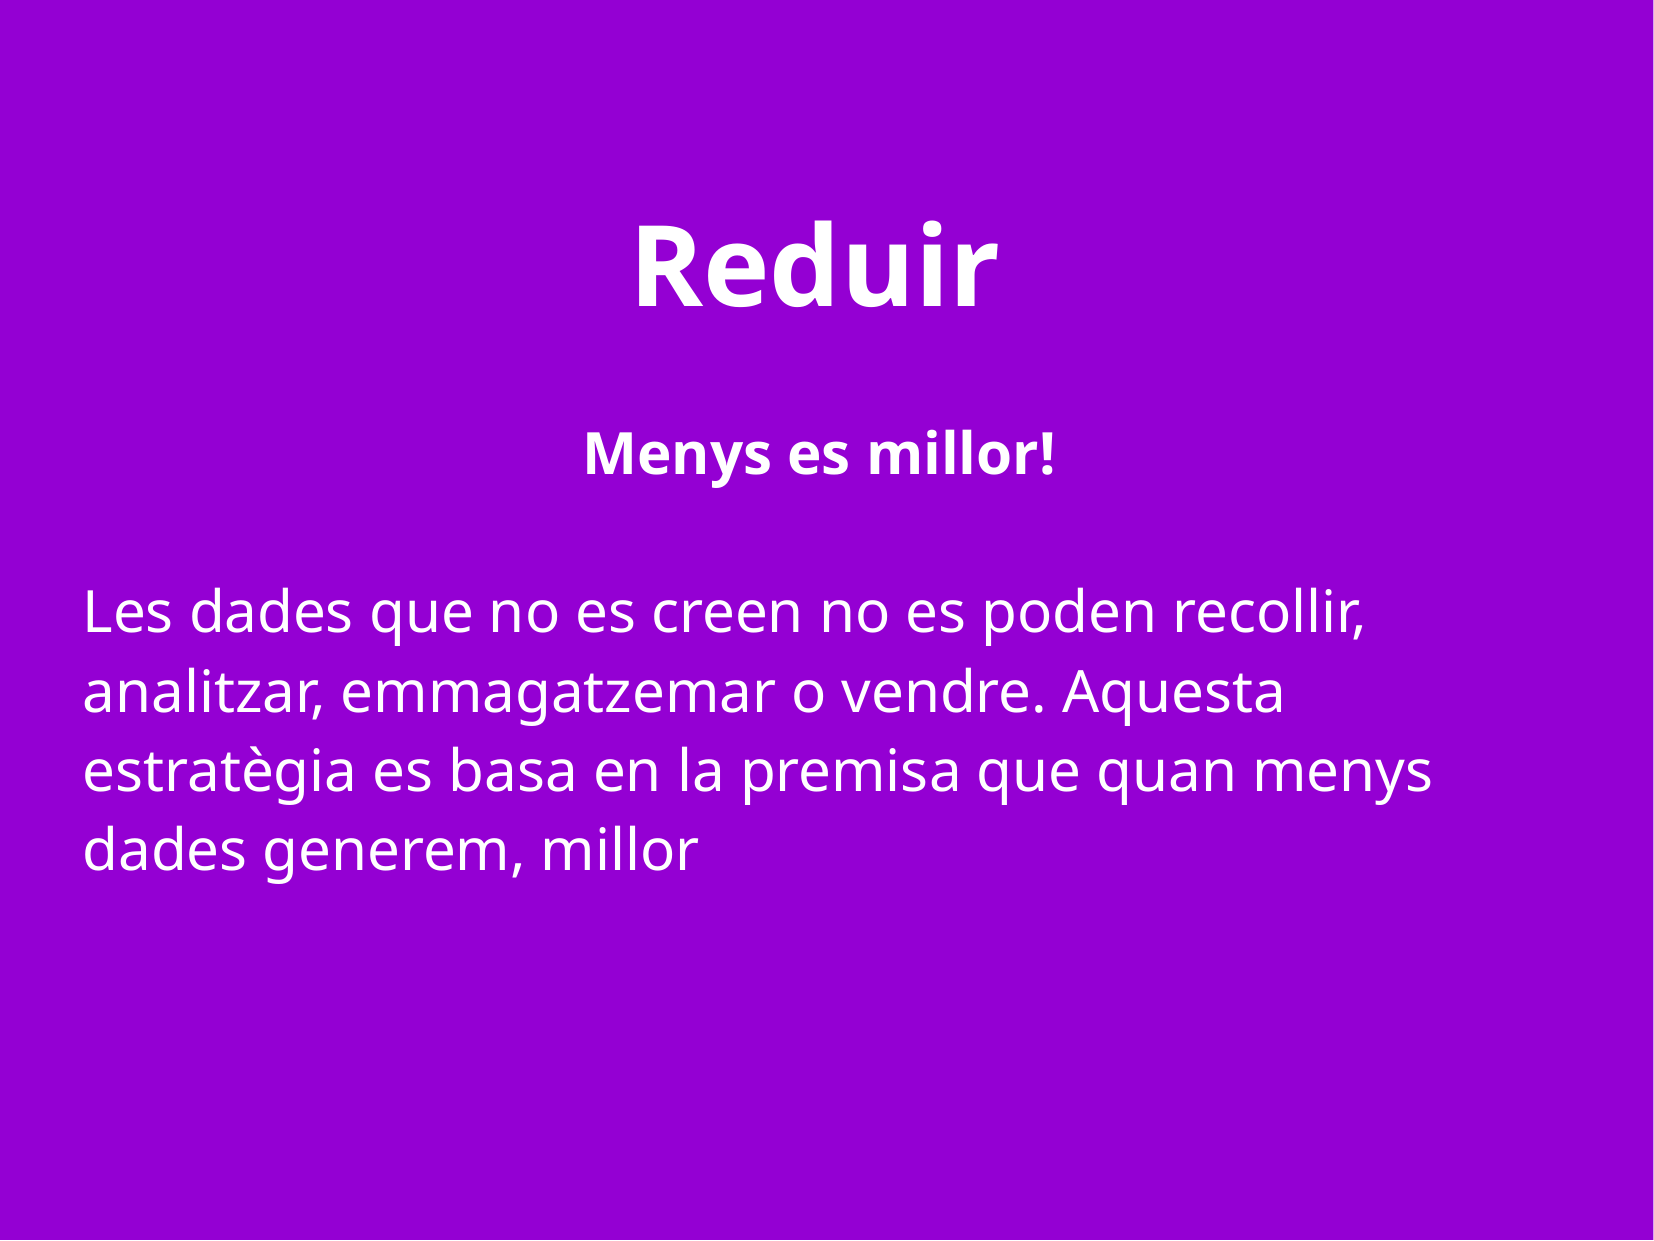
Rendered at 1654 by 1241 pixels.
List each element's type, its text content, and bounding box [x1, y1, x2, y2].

title Reduir [70, 159, 1560, 367]
subtitle Menys es millor! Les dades que no es creen no es poden recollir, analitzar, emmagatzemar o vendre. Aquesta estratègia es basa en la premisa que quan menys dades generem, millor [82, 290, 1571, 1010]
